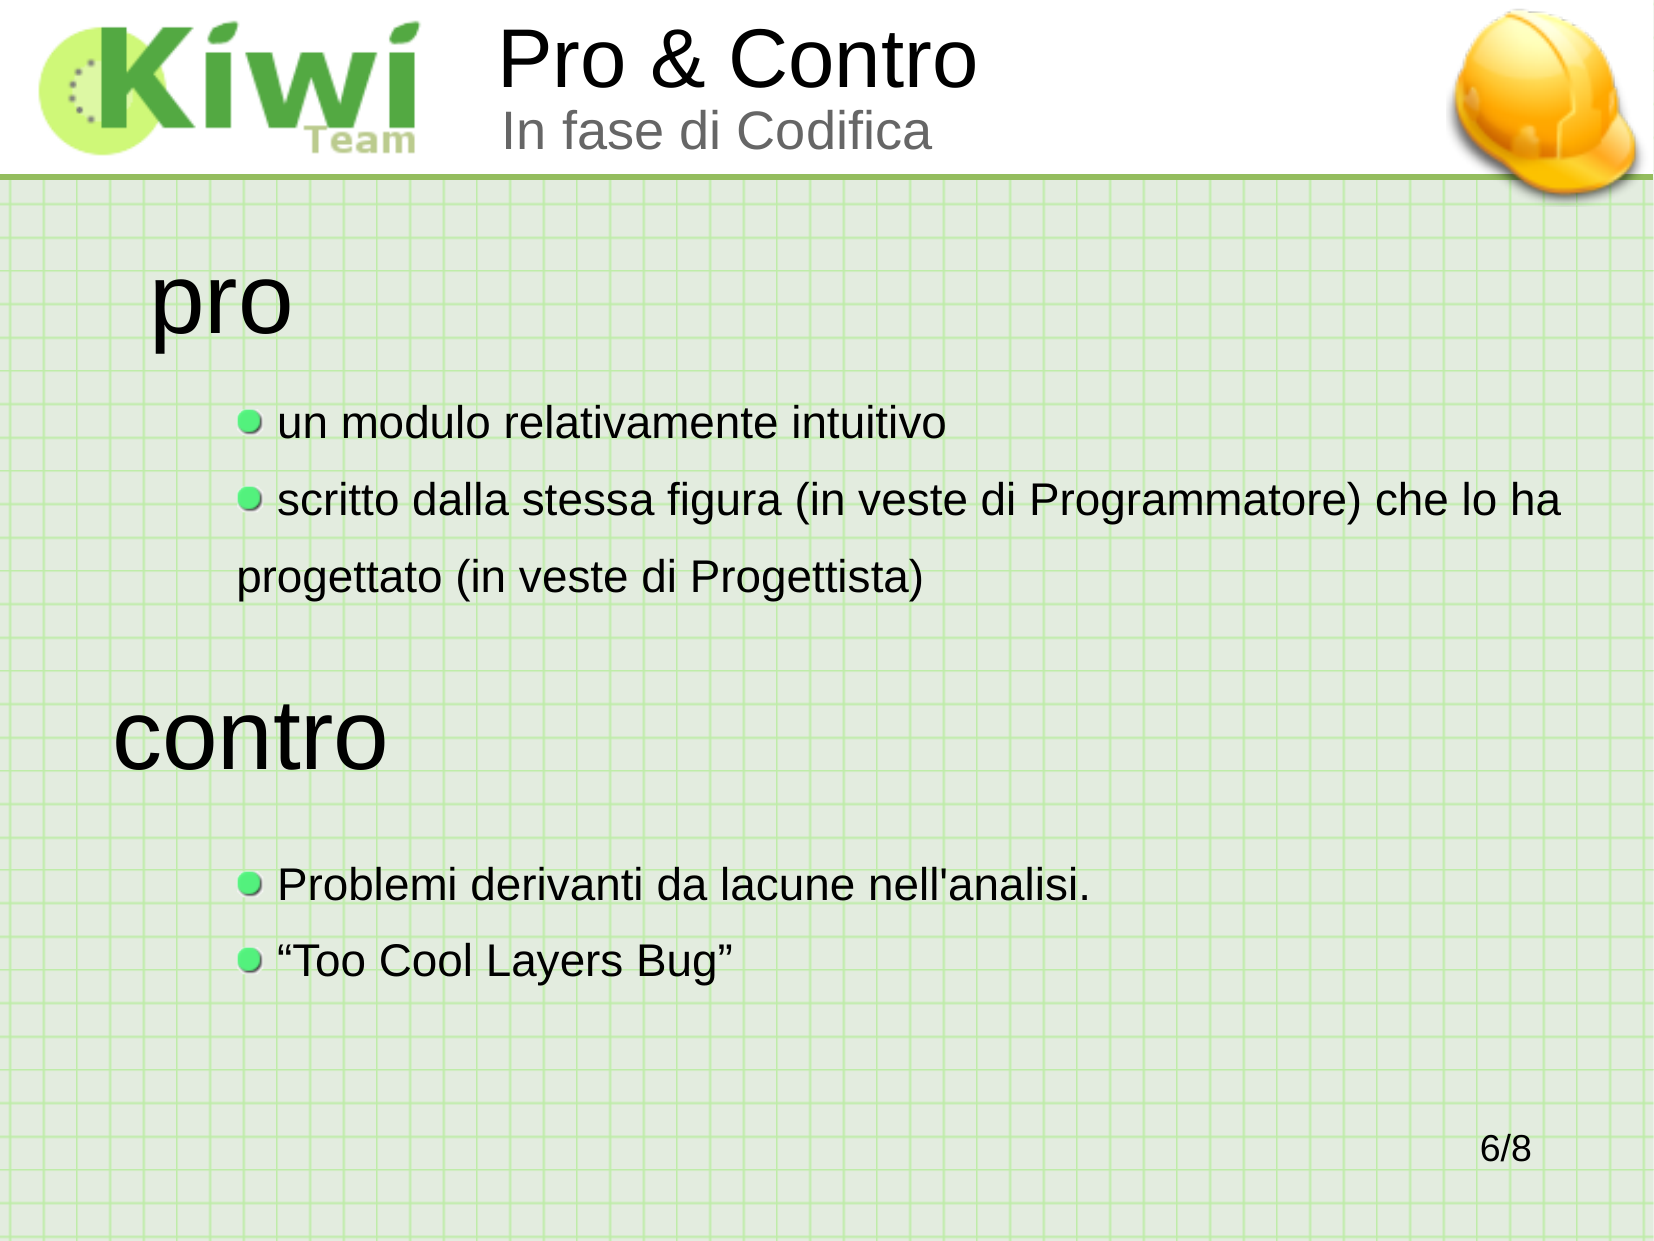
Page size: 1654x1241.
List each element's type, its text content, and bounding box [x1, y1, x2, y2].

title Pro & Contro [472, 0, 1004, 148]
picture [29, 7, 438, 166]
text_box un modulo relativamente intuitivo scritto dalla stessa figura (in veste di Programmatore) che lo ha progettato (in veste di Progettista) Problemi derivanti da lacune nell'analisi. “Too Cool Layers Bug” [236, 354, 1625, 1004]
title In fase di Codifica [501, 88, 1329, 173]
text_box [0, 0, 1446, 174]
text_box pro [59, 242, 384, 355]
text_box contro [88, 679, 414, 791]
text_box 6/8 [1446, 1115, 1565, 1182]
picture [0, 0, 1654, 1241]
